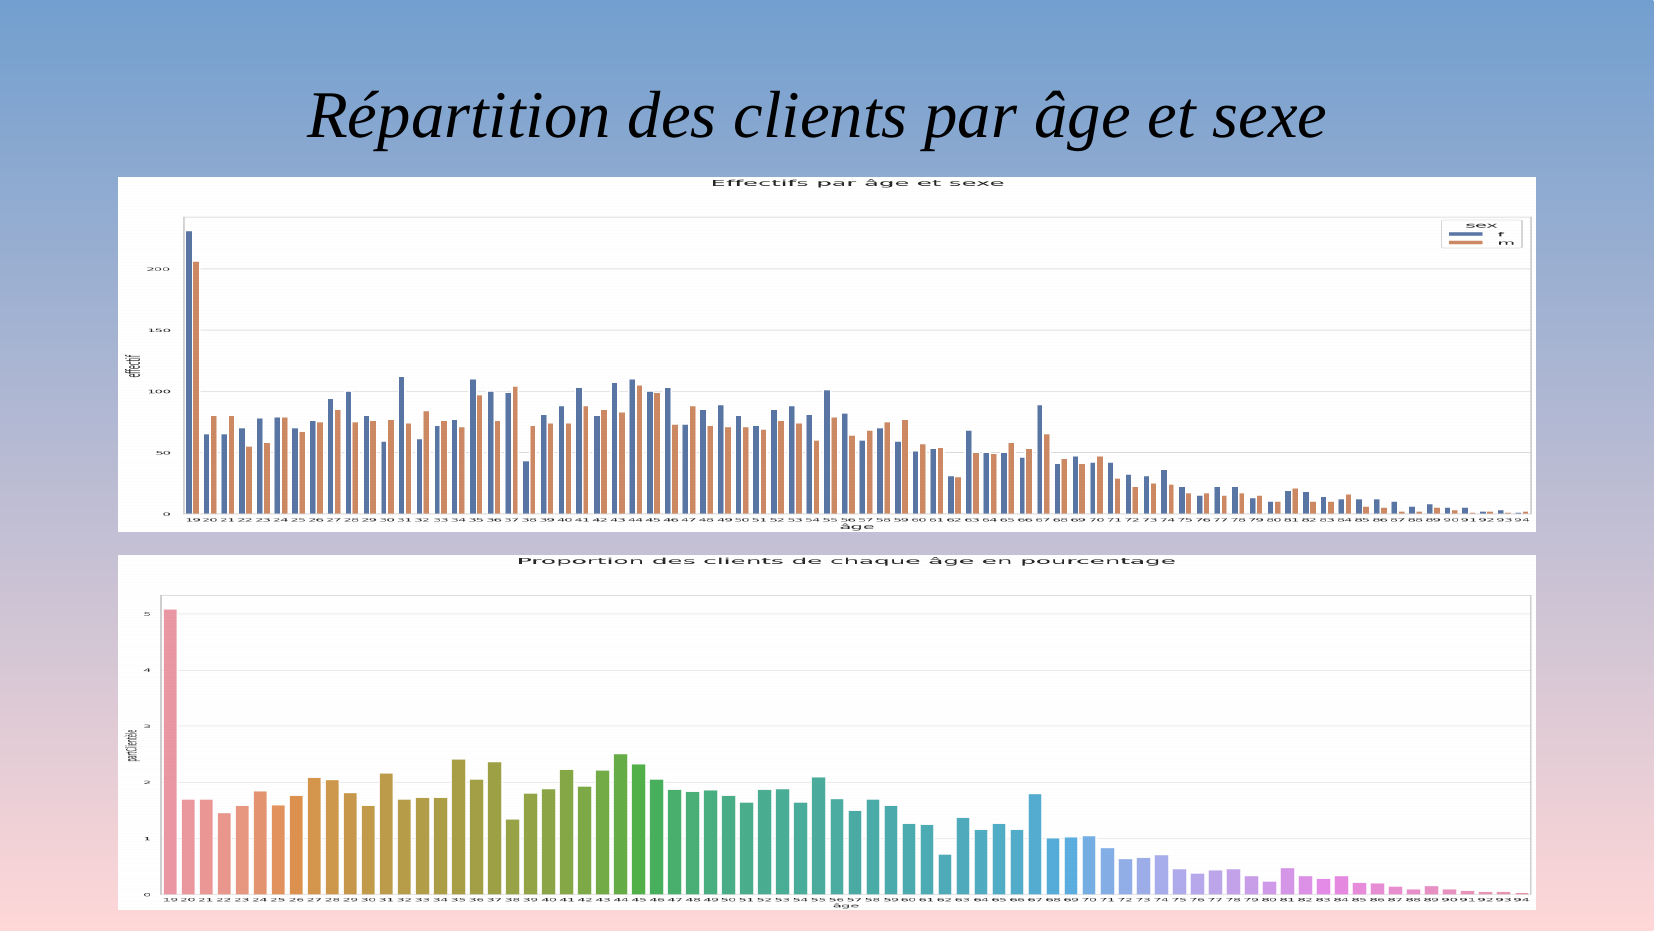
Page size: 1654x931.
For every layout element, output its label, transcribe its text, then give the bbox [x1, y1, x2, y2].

picture [118, 177, 1536, 532]
picture [118, 555, 1536, 910]
title Répartition des clients par âge et sexe [82, 37, 1571, 193]
